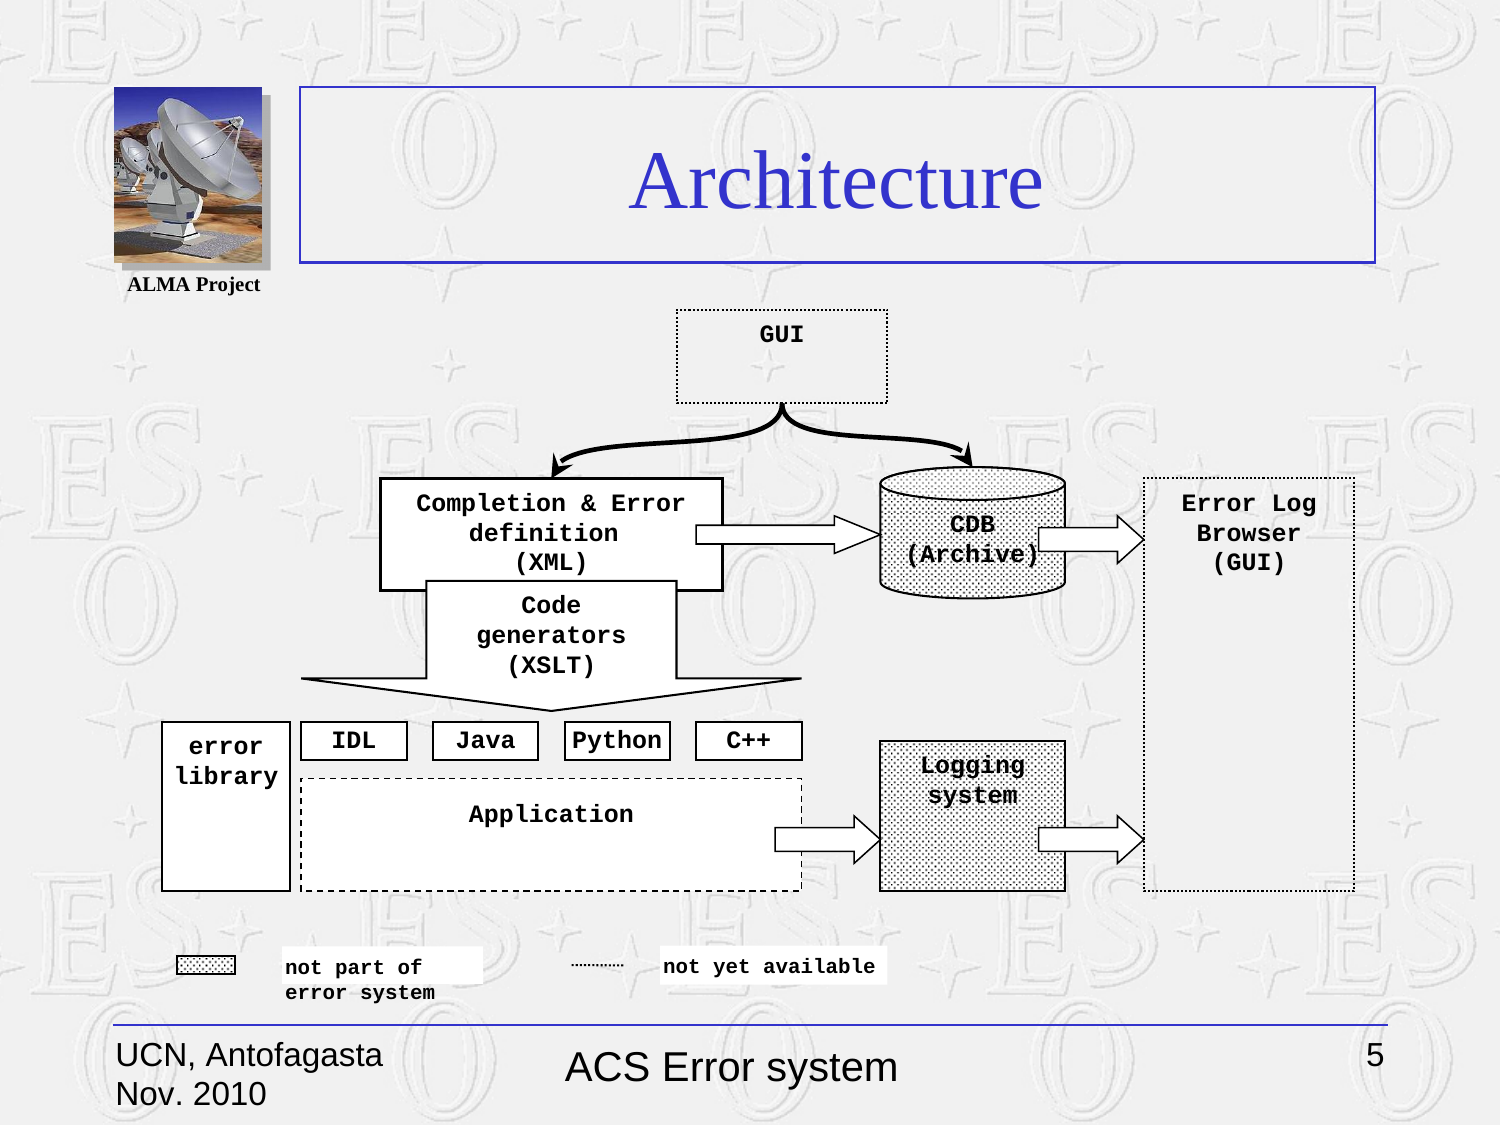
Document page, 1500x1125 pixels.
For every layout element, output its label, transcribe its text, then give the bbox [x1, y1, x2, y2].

text_box Logging system [880, 740, 1065, 891]
text_box Python [564, 722, 670, 760]
text_box [1038, 515, 1144, 564]
text_box [775, 815, 881, 864]
text_box Application [301, 778, 802, 891]
text_box not yet available [660, 945, 888, 985]
text_box [1038, 815, 1144, 864]
text_box [176, 955, 236, 975]
text_box GUI [676, 309, 888, 404]
text_box Java [432, 722, 539, 760]
text_box CDB (Archive) [880, 486, 1065, 599]
text_box error library [162, 722, 290, 891]
text_box Completion & Error definition (XML) [380, 478, 723, 591]
text_box not part of error system [282, 946, 484, 984]
text_box IDL [301, 722, 407, 760]
picture [0, 0, 1500, 1125]
title Architecture [299, 87, 1375, 263]
text_box Error Log Browser (GUI) [1143, 478, 1355, 891]
text_box Code generators (XSLT) [301, 580, 802, 711]
text_box C++ [696, 722, 802, 760]
text_box [696, 515, 881, 554]
